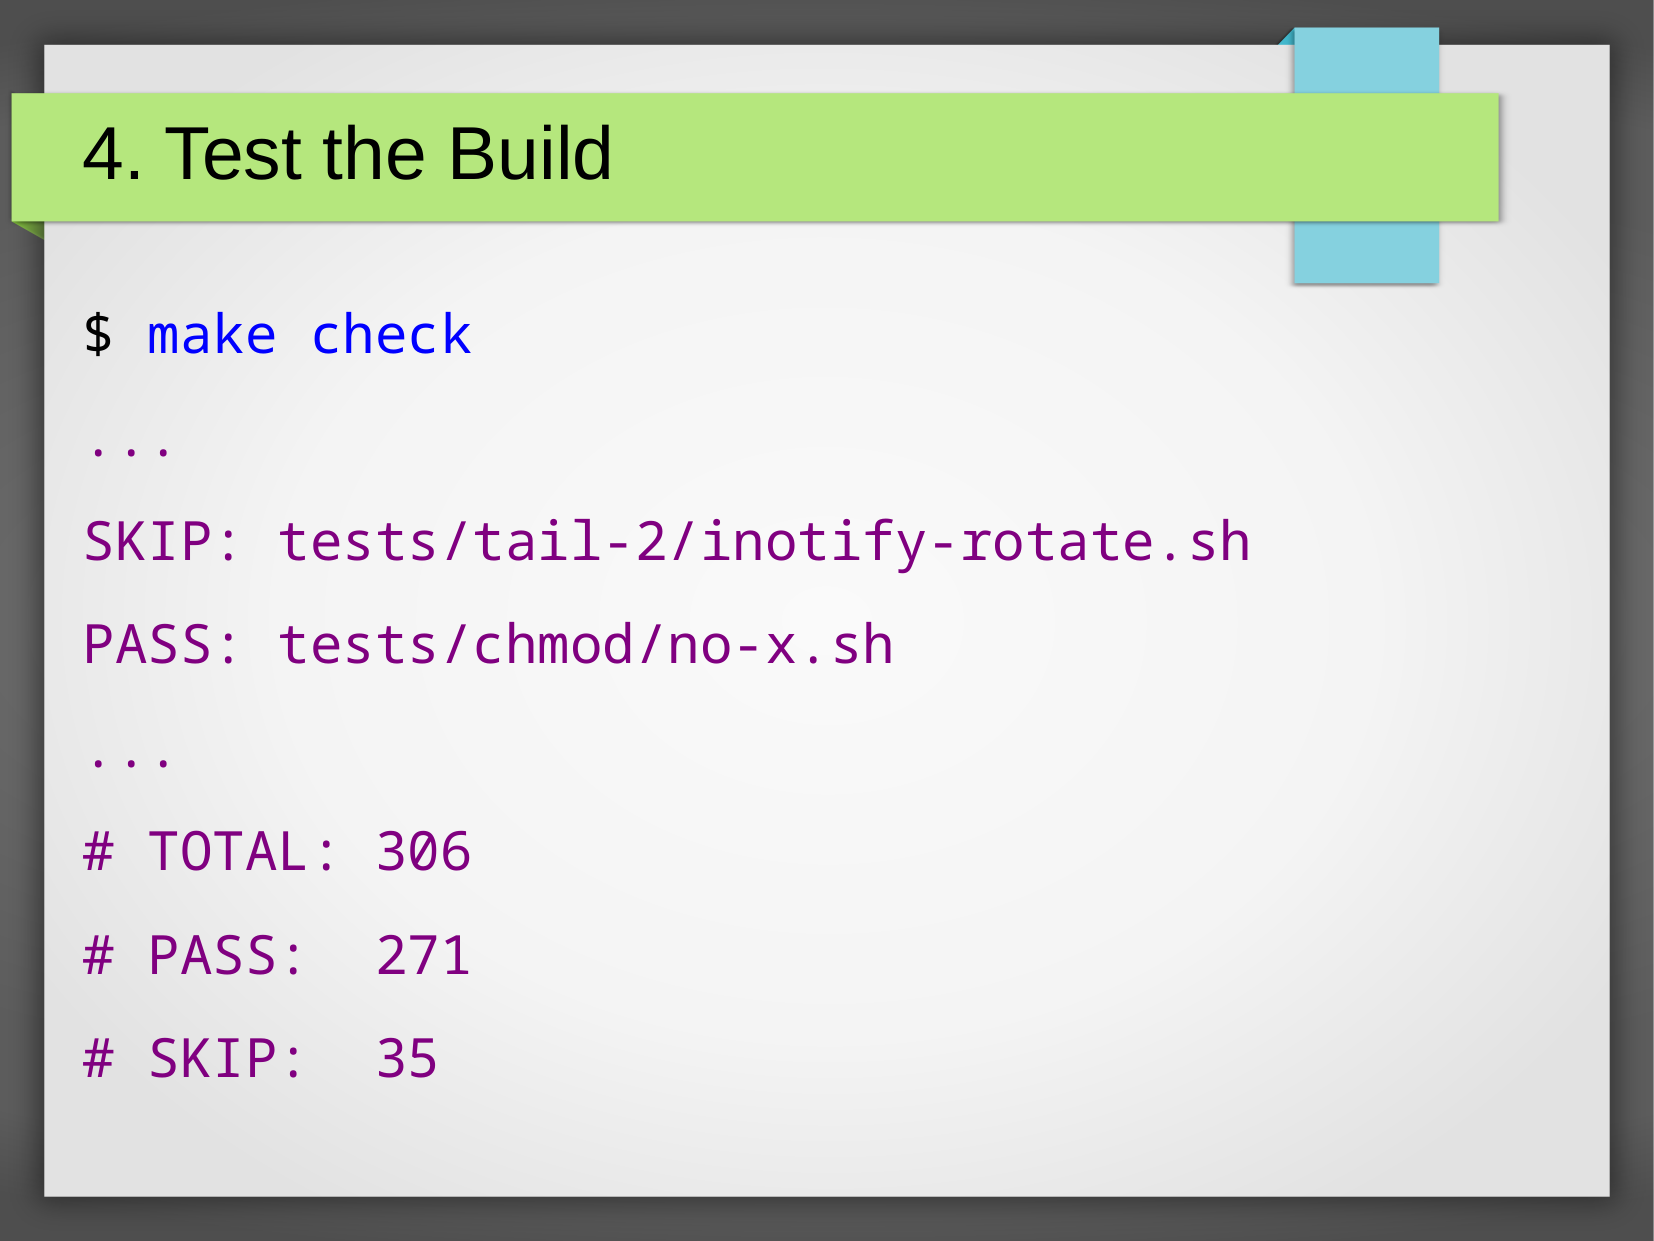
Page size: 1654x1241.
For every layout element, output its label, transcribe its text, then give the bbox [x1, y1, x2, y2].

list $ make check ... SKIP: tests/tail-2/inotify-rotate.sh PASS: tests/chmod/no-x.sh ... # TOTAL: 306 # PASS: 271 # SKIP: 35 [82, 295, 1571, 1123]
picture [0, 0, 1654, 1241]
title 4. Test the Build [82, 94, 1264, 213]
